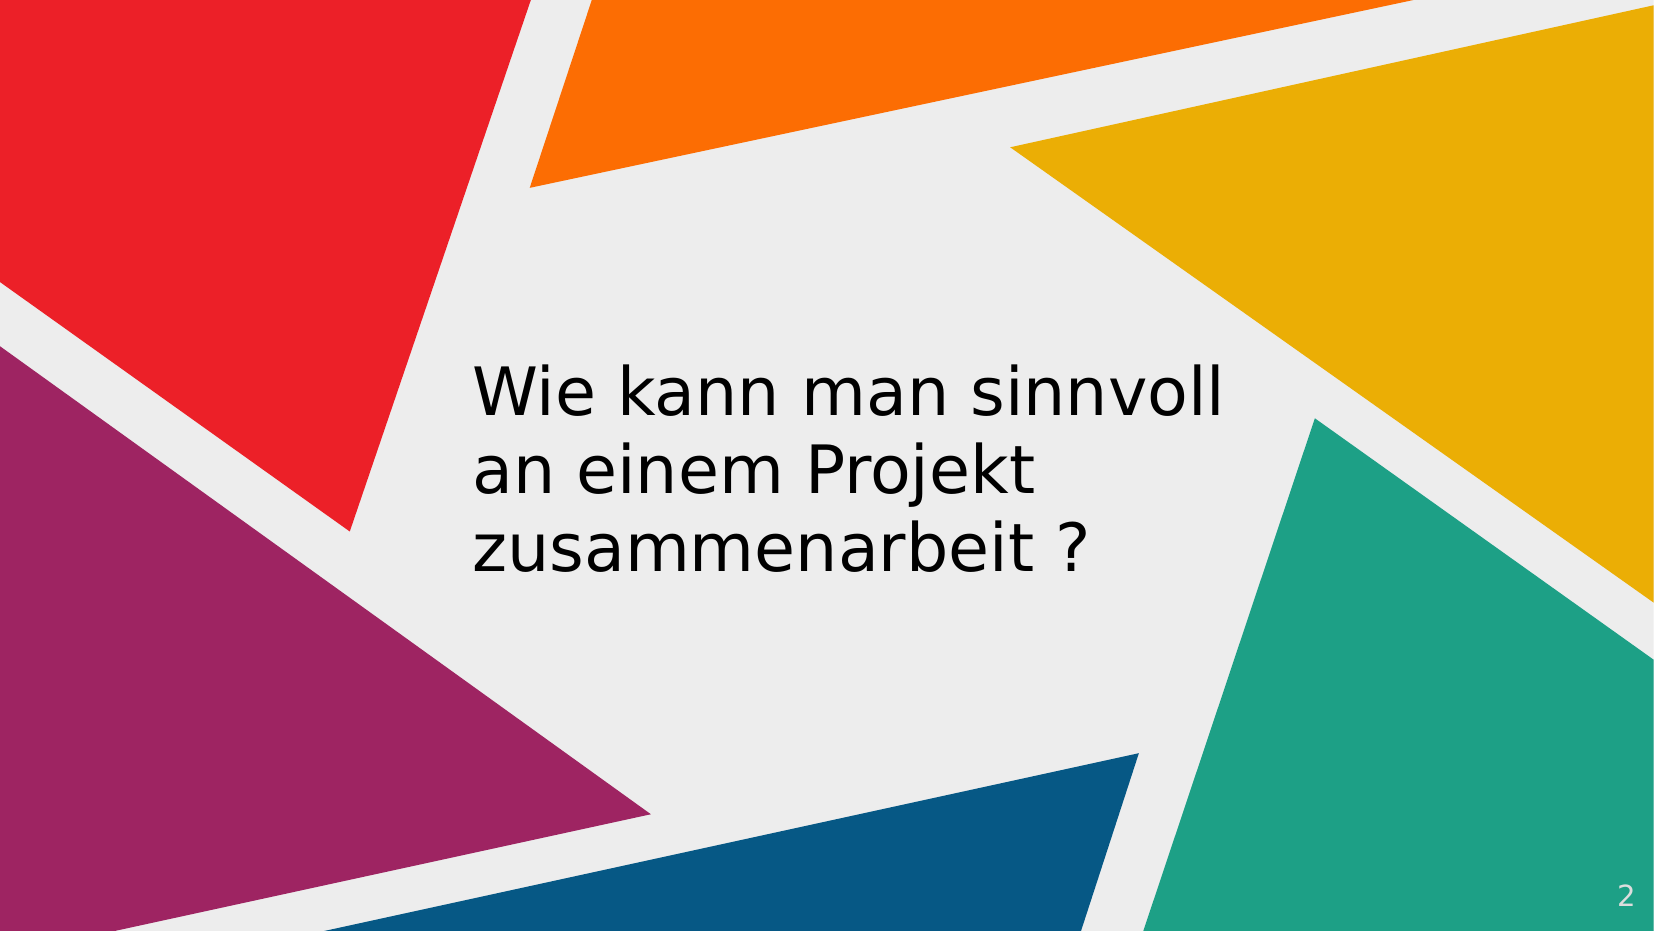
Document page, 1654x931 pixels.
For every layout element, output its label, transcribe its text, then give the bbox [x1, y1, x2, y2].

list Wie kann man sinnvoll an einem Projekt zusammenarbeit ? [401, 353, 1264, 615]
